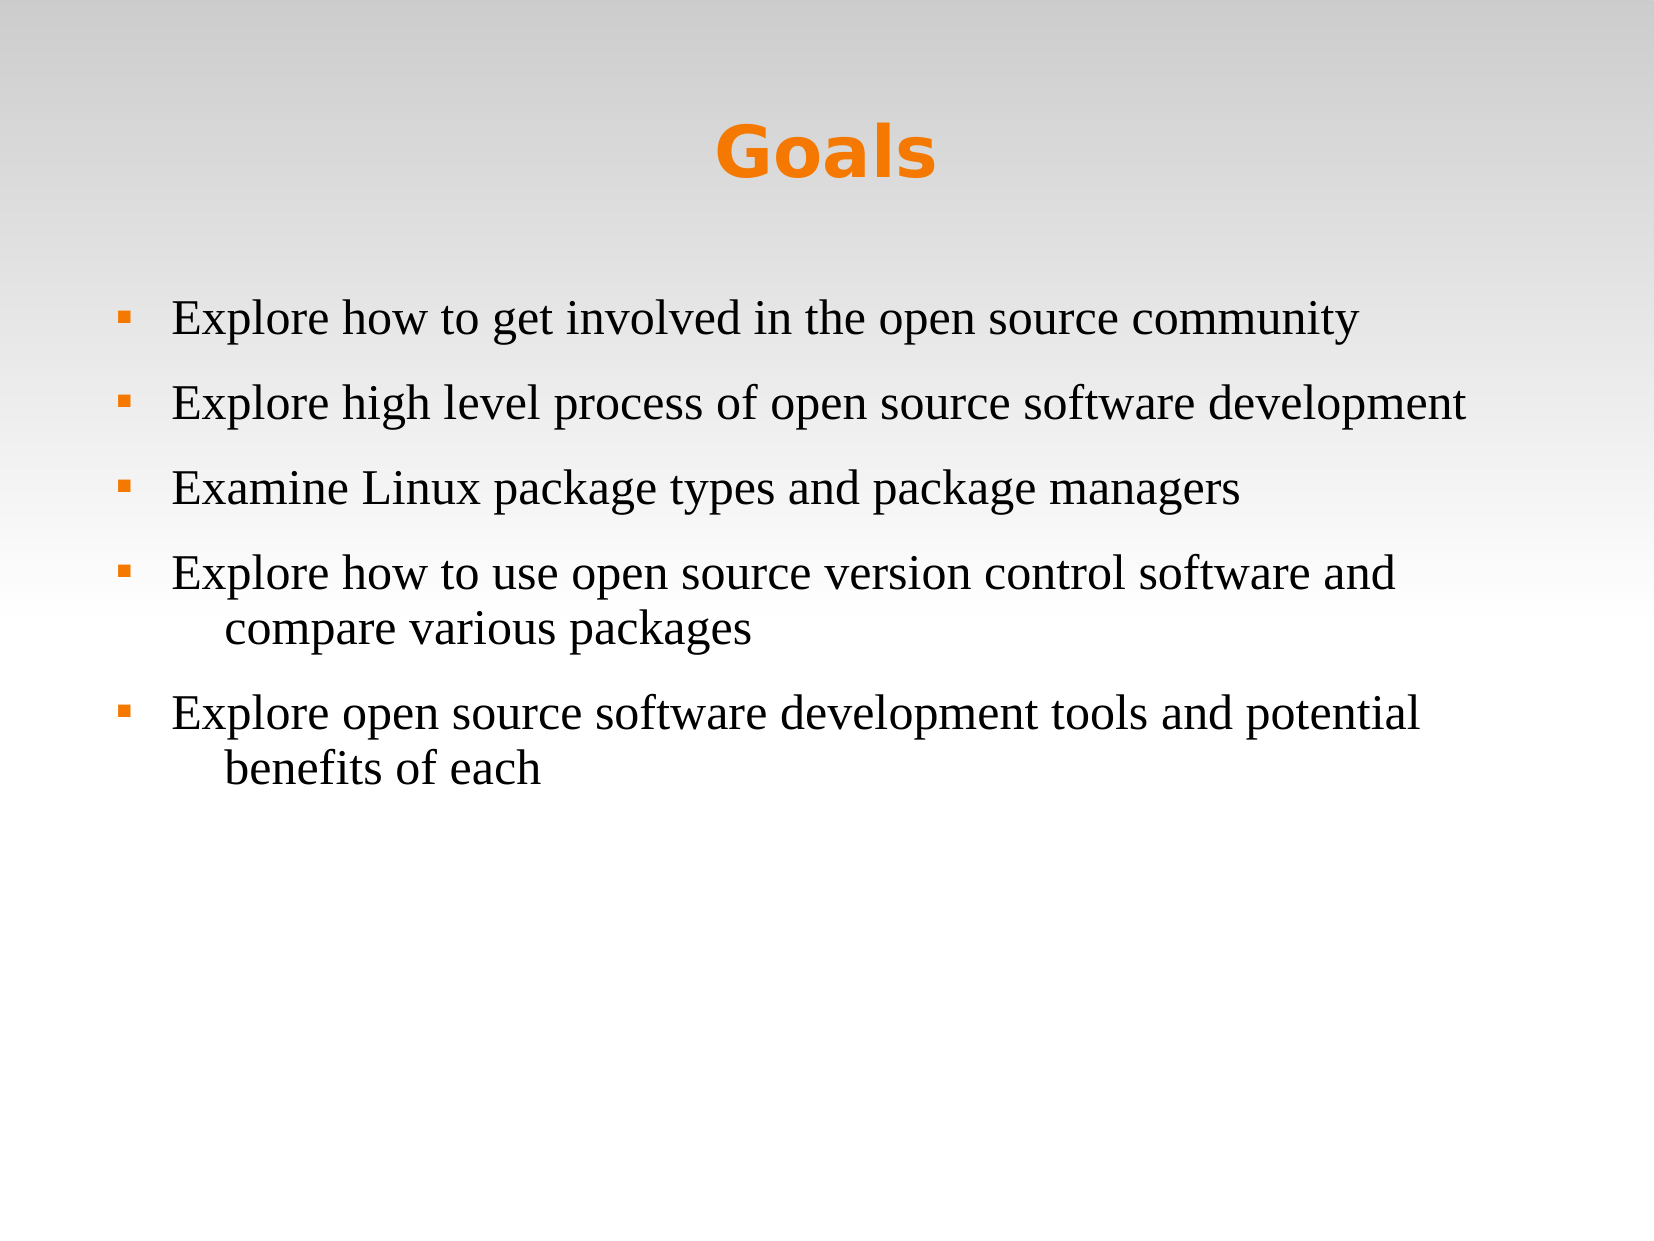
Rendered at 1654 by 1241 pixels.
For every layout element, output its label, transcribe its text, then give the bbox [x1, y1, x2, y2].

list Explore how to get involved in the open source community Explore high level process of open source software development Examine Linux package types and package managers Explore how to use open source version control software and compare various packages Explore open source software development tools and potential benefits of each [82, 290, 1571, 1109]
title Goals [82, 49, 1571, 257]
